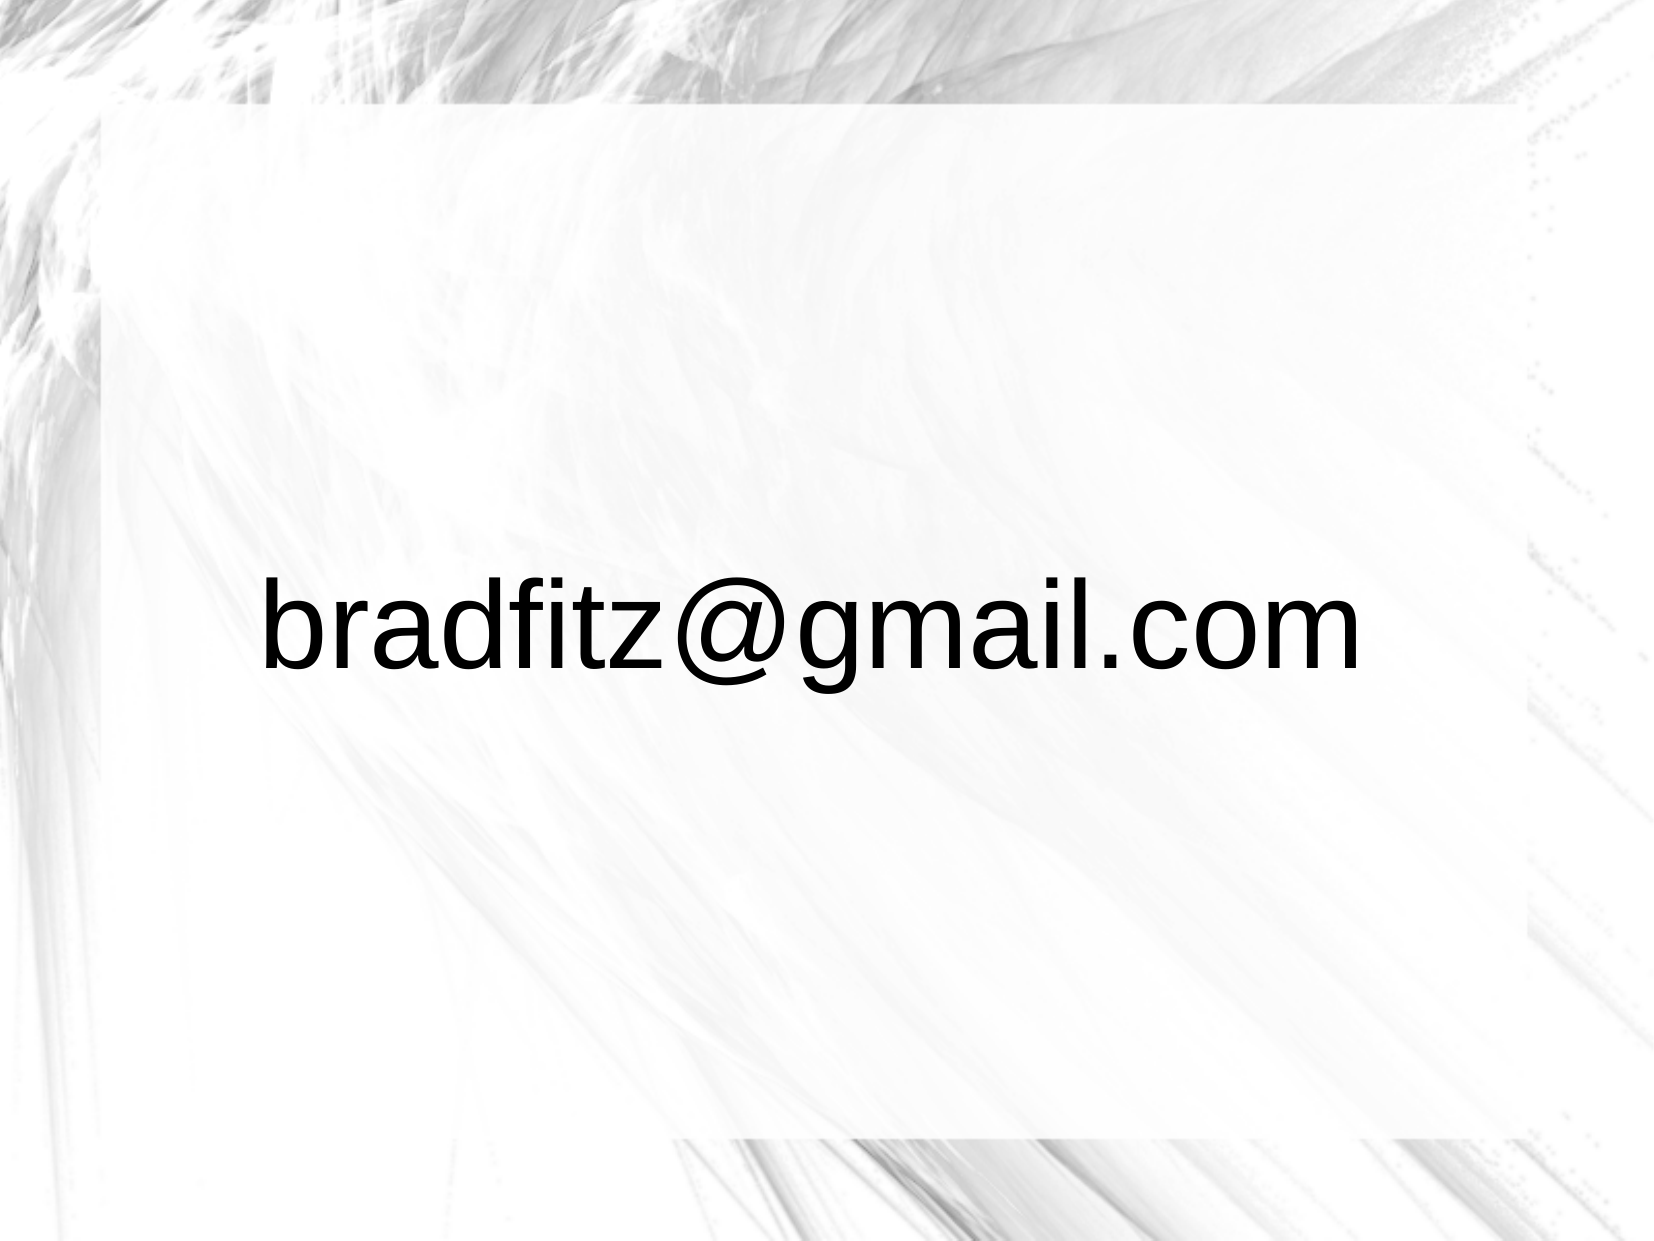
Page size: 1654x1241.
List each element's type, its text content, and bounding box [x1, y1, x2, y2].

subtitle bradfitz@gmail.com [118, 112, 1506, 1139]
picture [0, 0, 1654, 1241]
